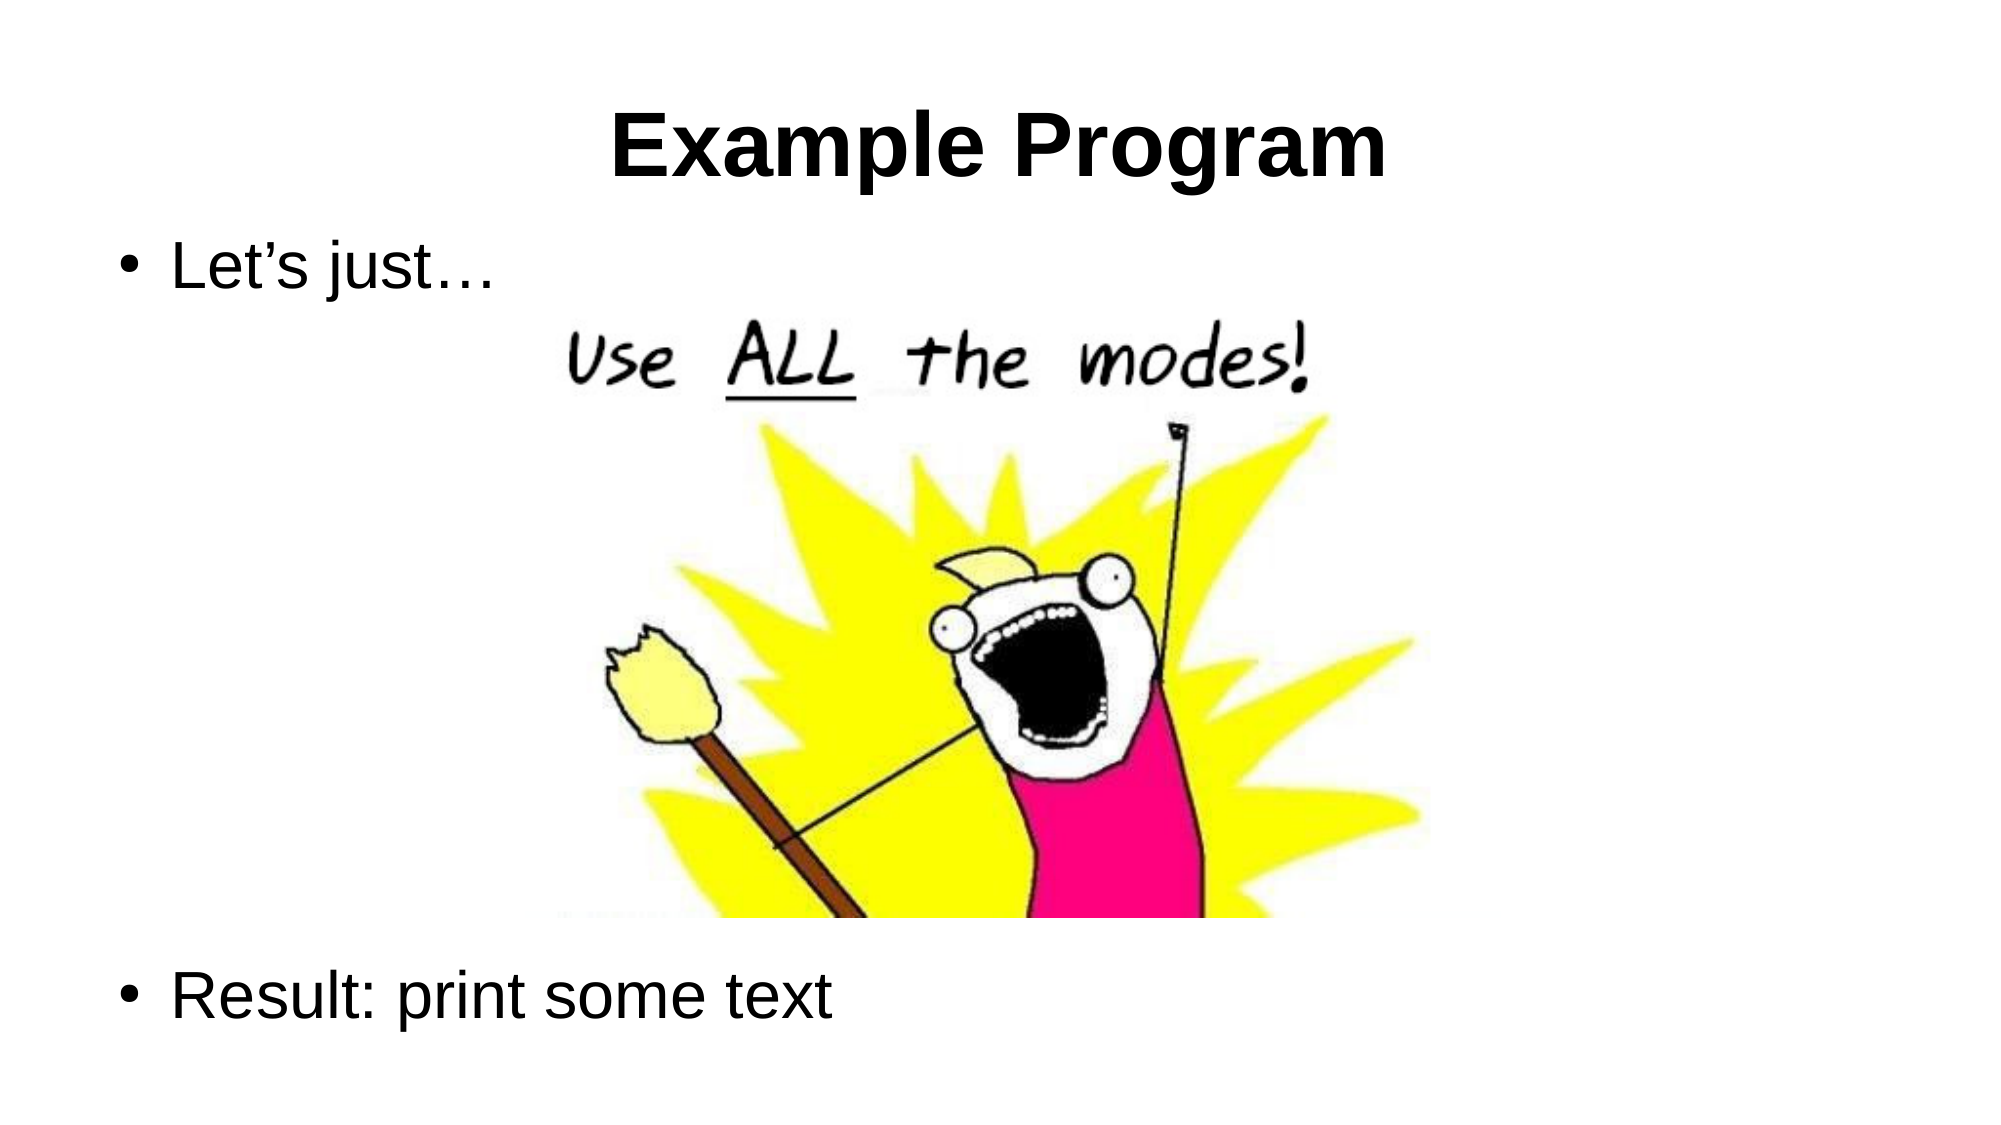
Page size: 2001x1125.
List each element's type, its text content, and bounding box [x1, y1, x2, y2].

picture [525, 225, 1501, 918]
list Let’s just… Result: print some text [99, 227, 1900, 1075]
title Example Program [137, 36, 1863, 227]
